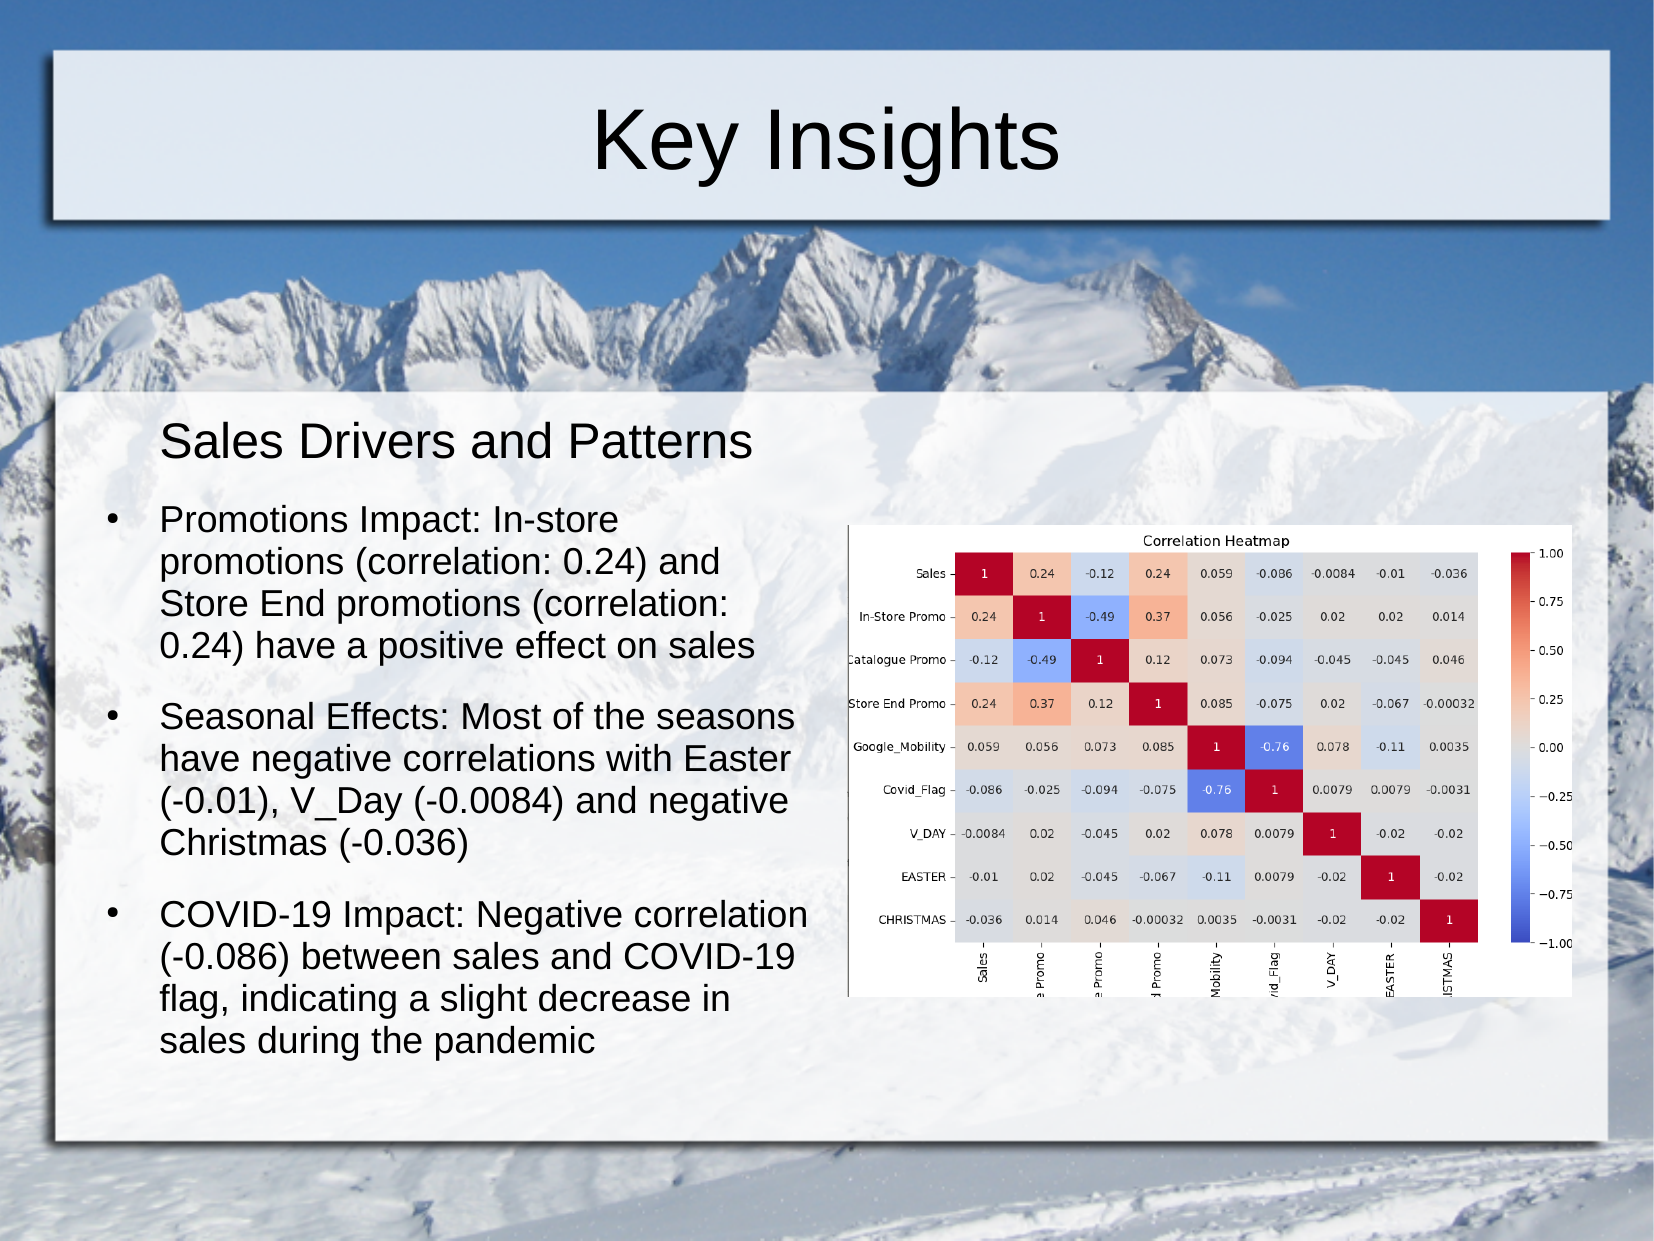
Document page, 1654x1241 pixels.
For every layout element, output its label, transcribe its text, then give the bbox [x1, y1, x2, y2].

title Key Insights [59, 61, 1595, 219]
list Sales Drivers and Patterns Promotions Impact: In-store promotions (correlation: 0.24) and Store End promotions (correlation: 0.24) have a positive effect on sales Seasonal Effects: Most of the seasons have negative correlations with Easter (-0.01), V_Day (-0.0084) and negative Christmas (-0.036) COVID-19 Impact: Negative correlation (-0.086) between sales and COVID-19 flag, indicating a slight decrease in sales during the pandemic [88, 413, 812, 1109]
picture [0, 0, 1654, 1241]
